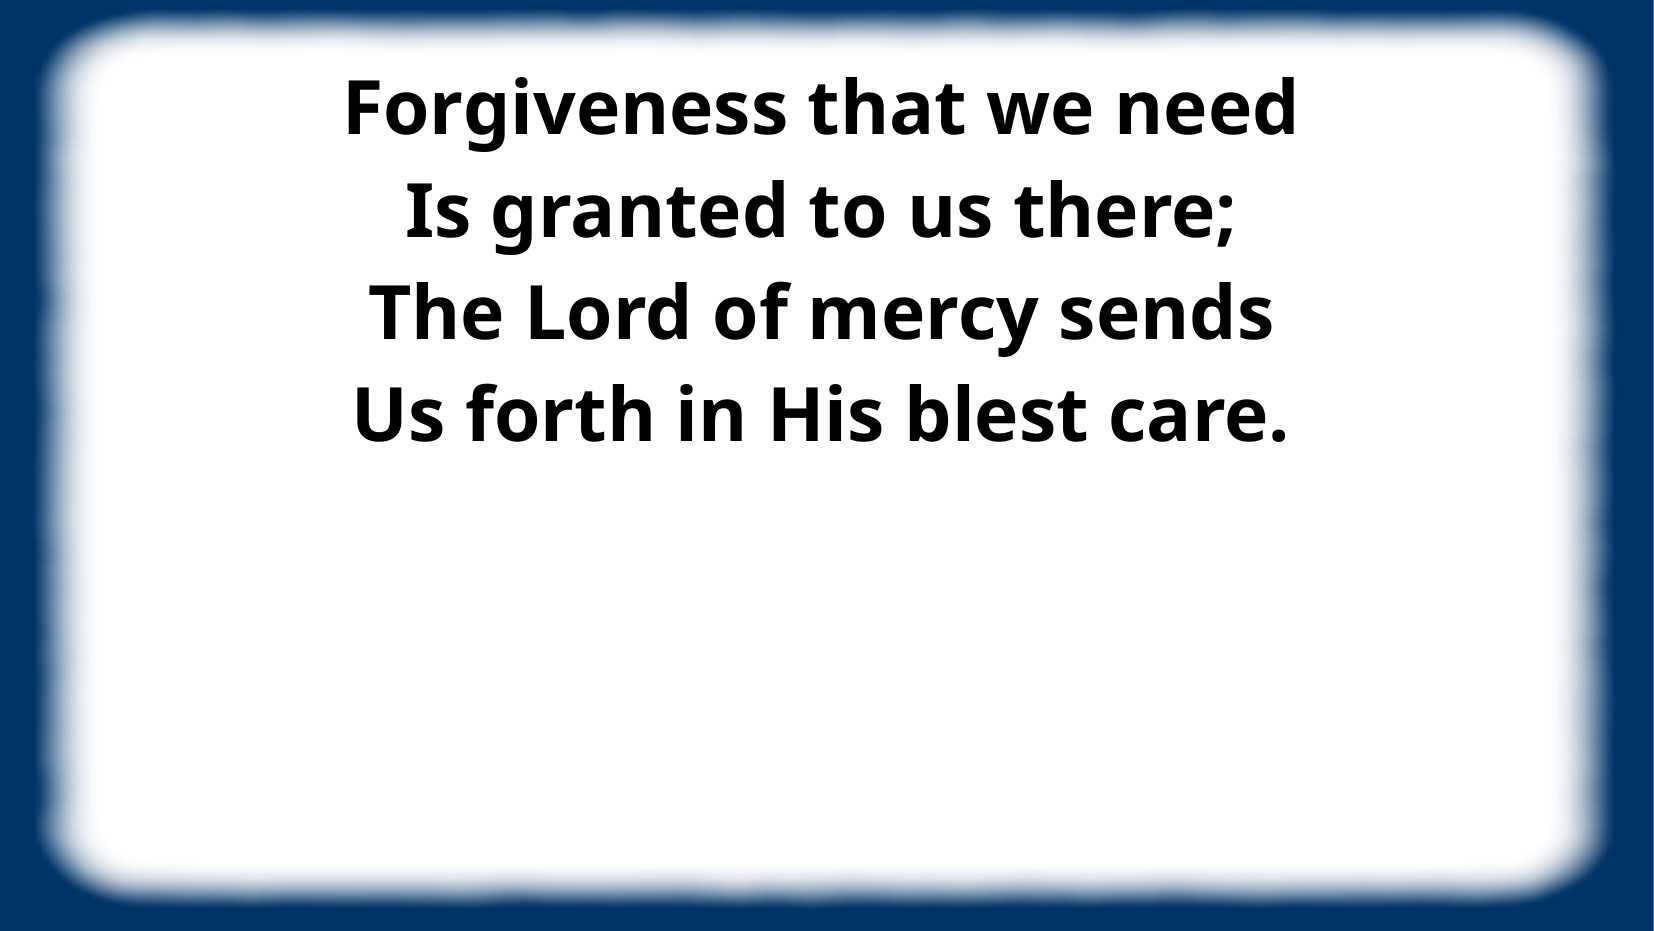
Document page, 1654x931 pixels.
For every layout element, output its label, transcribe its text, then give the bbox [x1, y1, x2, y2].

text_box Forgiveness that we need Is granted to us there; The Lord of mercy sends Us forth in His blest care. [93, 47, 1549, 460]
picture [0, 0, 1654, 931]
